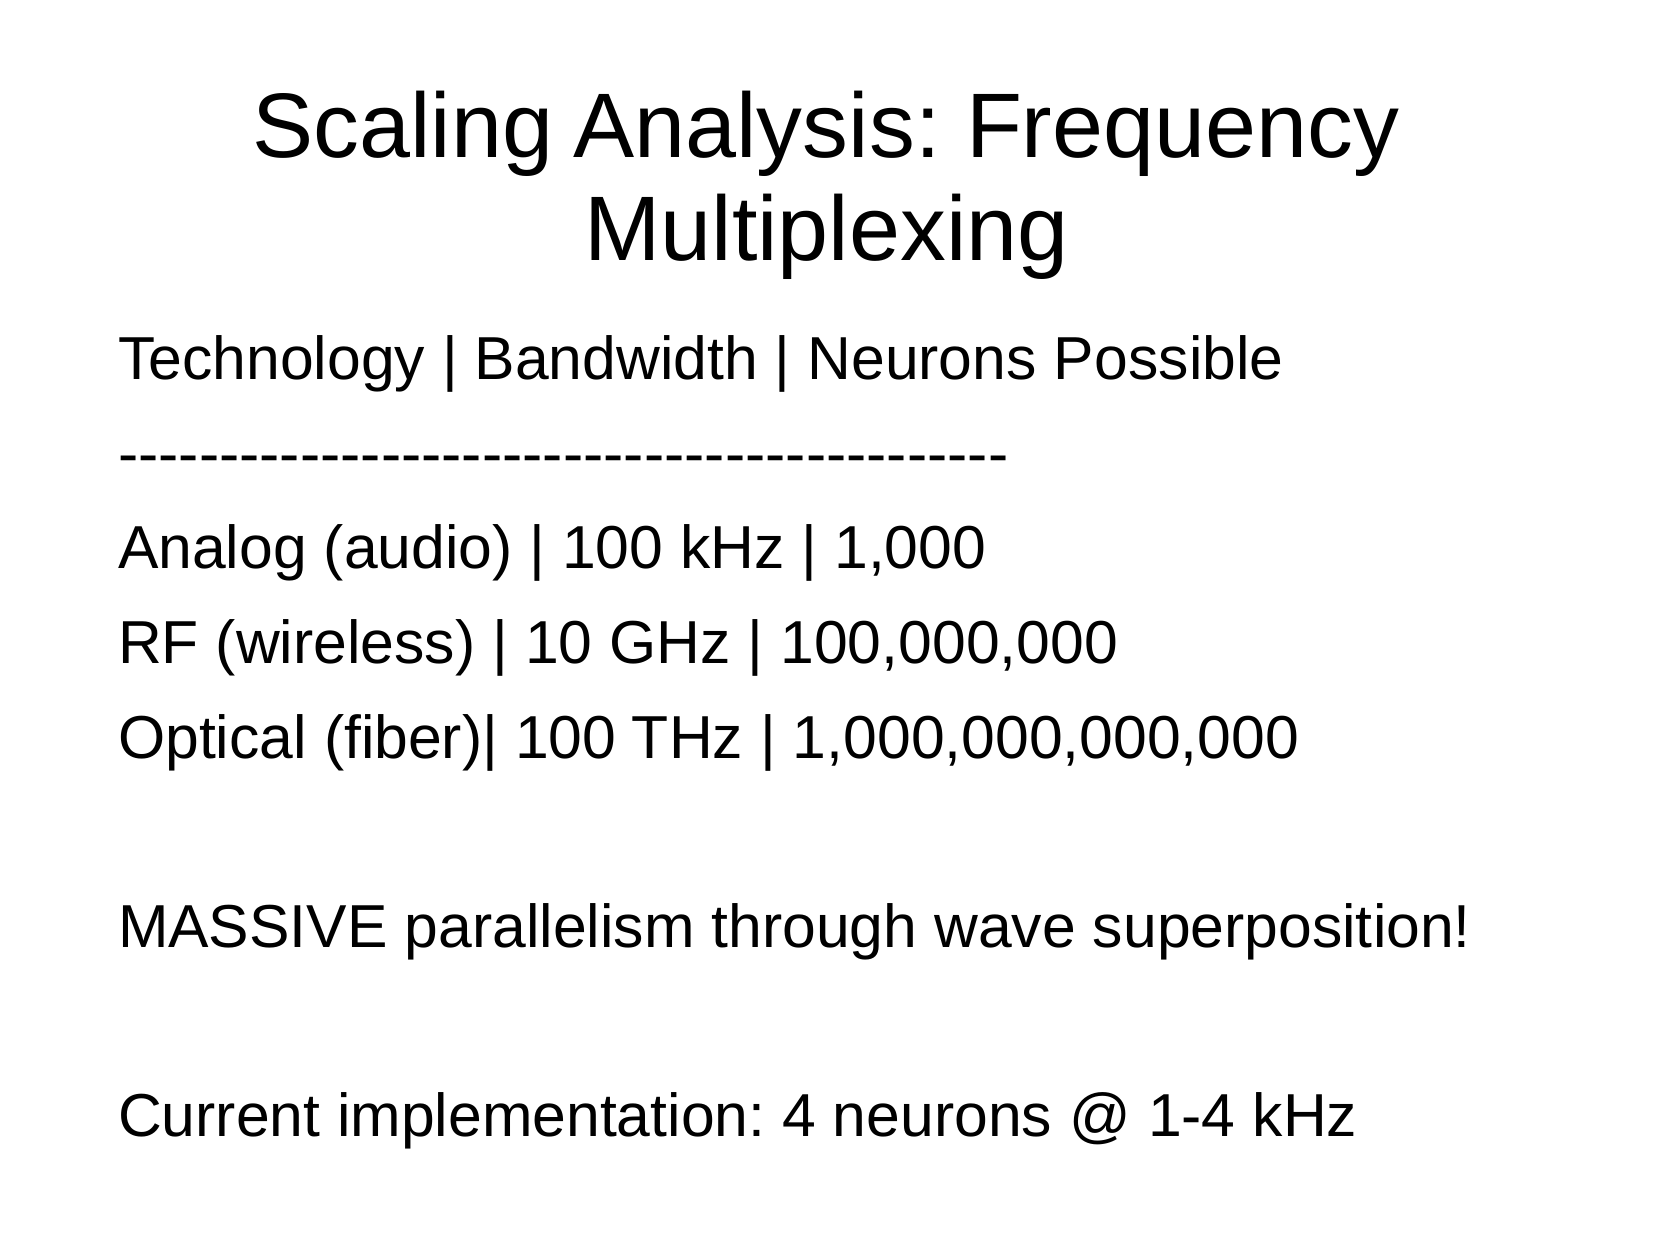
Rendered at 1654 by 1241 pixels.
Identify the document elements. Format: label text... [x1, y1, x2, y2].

list Technology | Bandwidth | Neurons Possible -------------------------------------------- Analog (audio) | 100 kHz | 1,000 RF (wireless) | 10 GHz | 100,000,000 Optical (fiber)| 100 THz | 1,000,000,000,000 MASSIVE parallelism through wave superposition! Current implementation: 4 neurons @ 1-4 kHz [118, 324, 1536, 1152]
title Scaling Analysis: Frequency Multiplexing [118, 74, 1536, 280]
